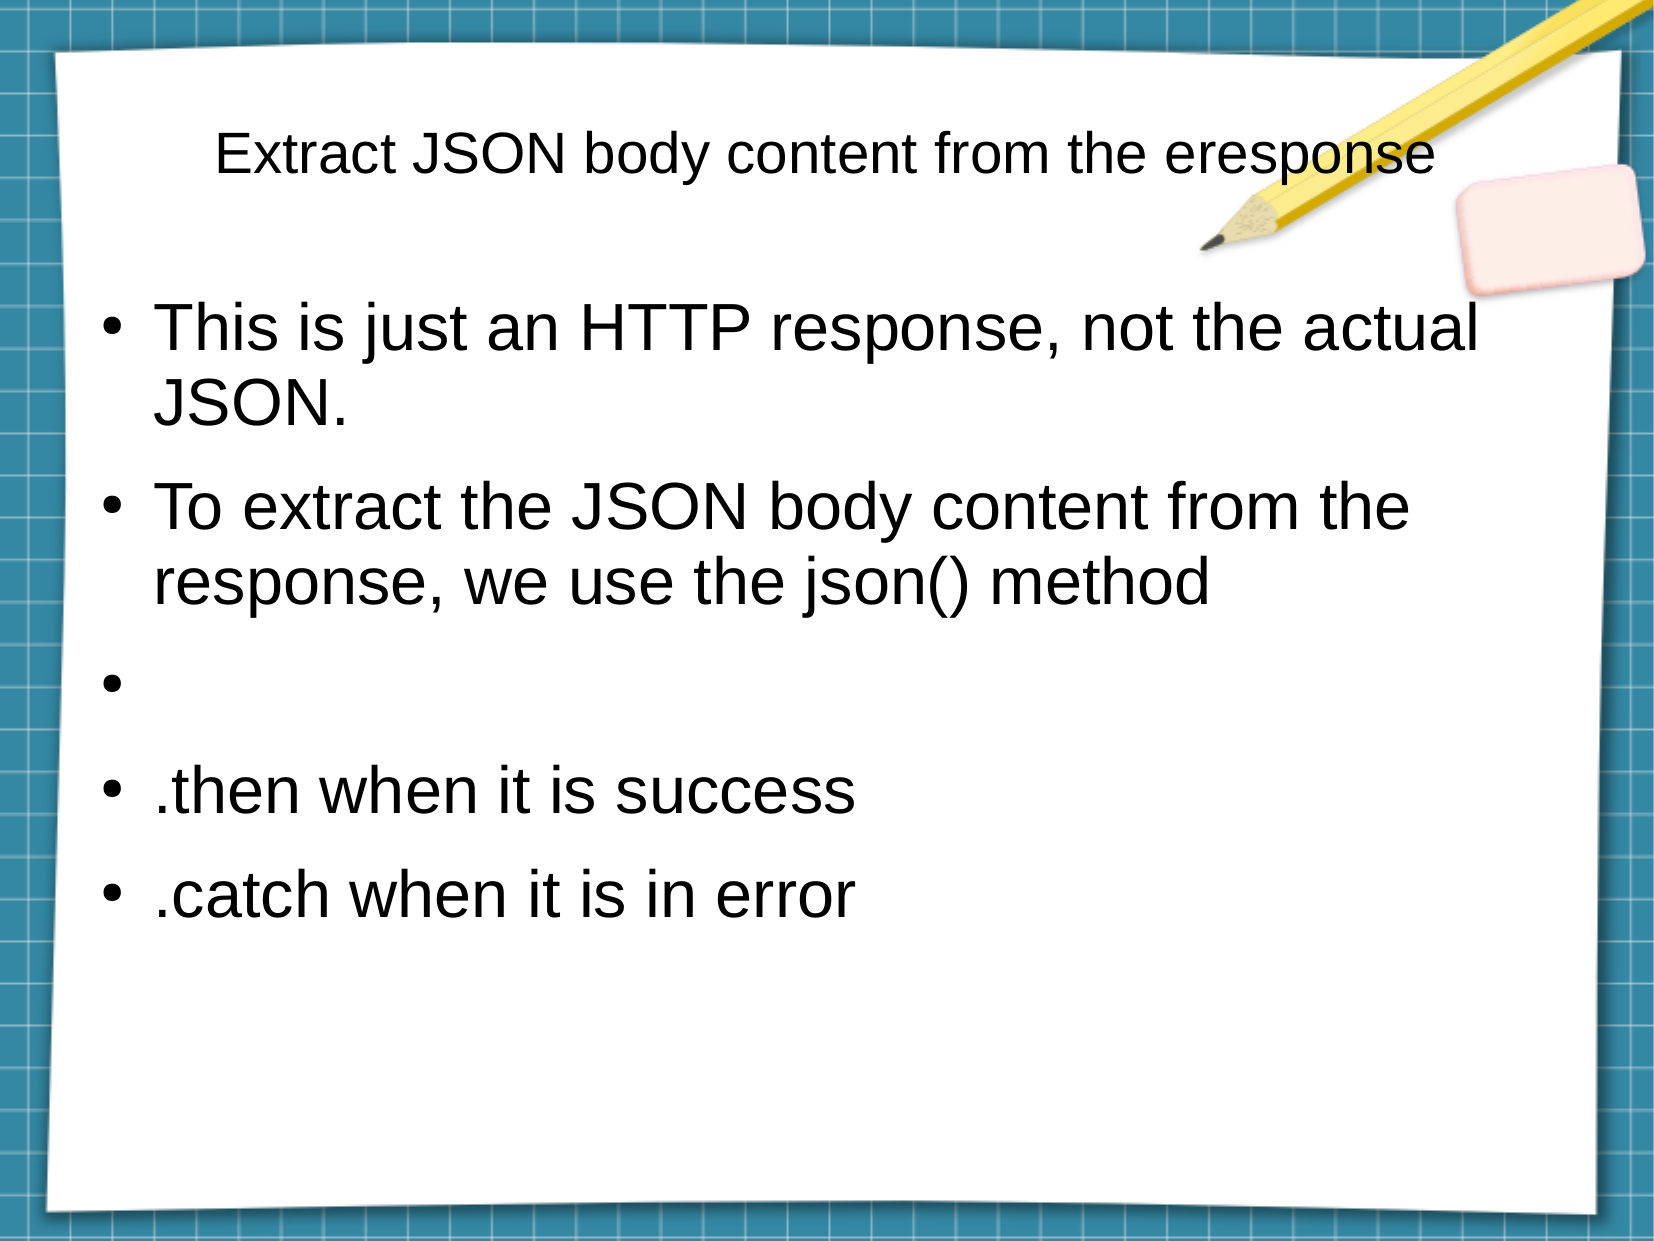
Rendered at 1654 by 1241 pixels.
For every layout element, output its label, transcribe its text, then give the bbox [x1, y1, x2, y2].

list This is just an HTTP response, not the actual JSON. To extract the JSON body content from the response, we use the json() method .then when it is success .catch when it is in error [82, 290, 1571, 1010]
title Extract JSON body content from the eresponse [82, 49, 1571, 257]
picture [0, 0, 1654, 1241]
